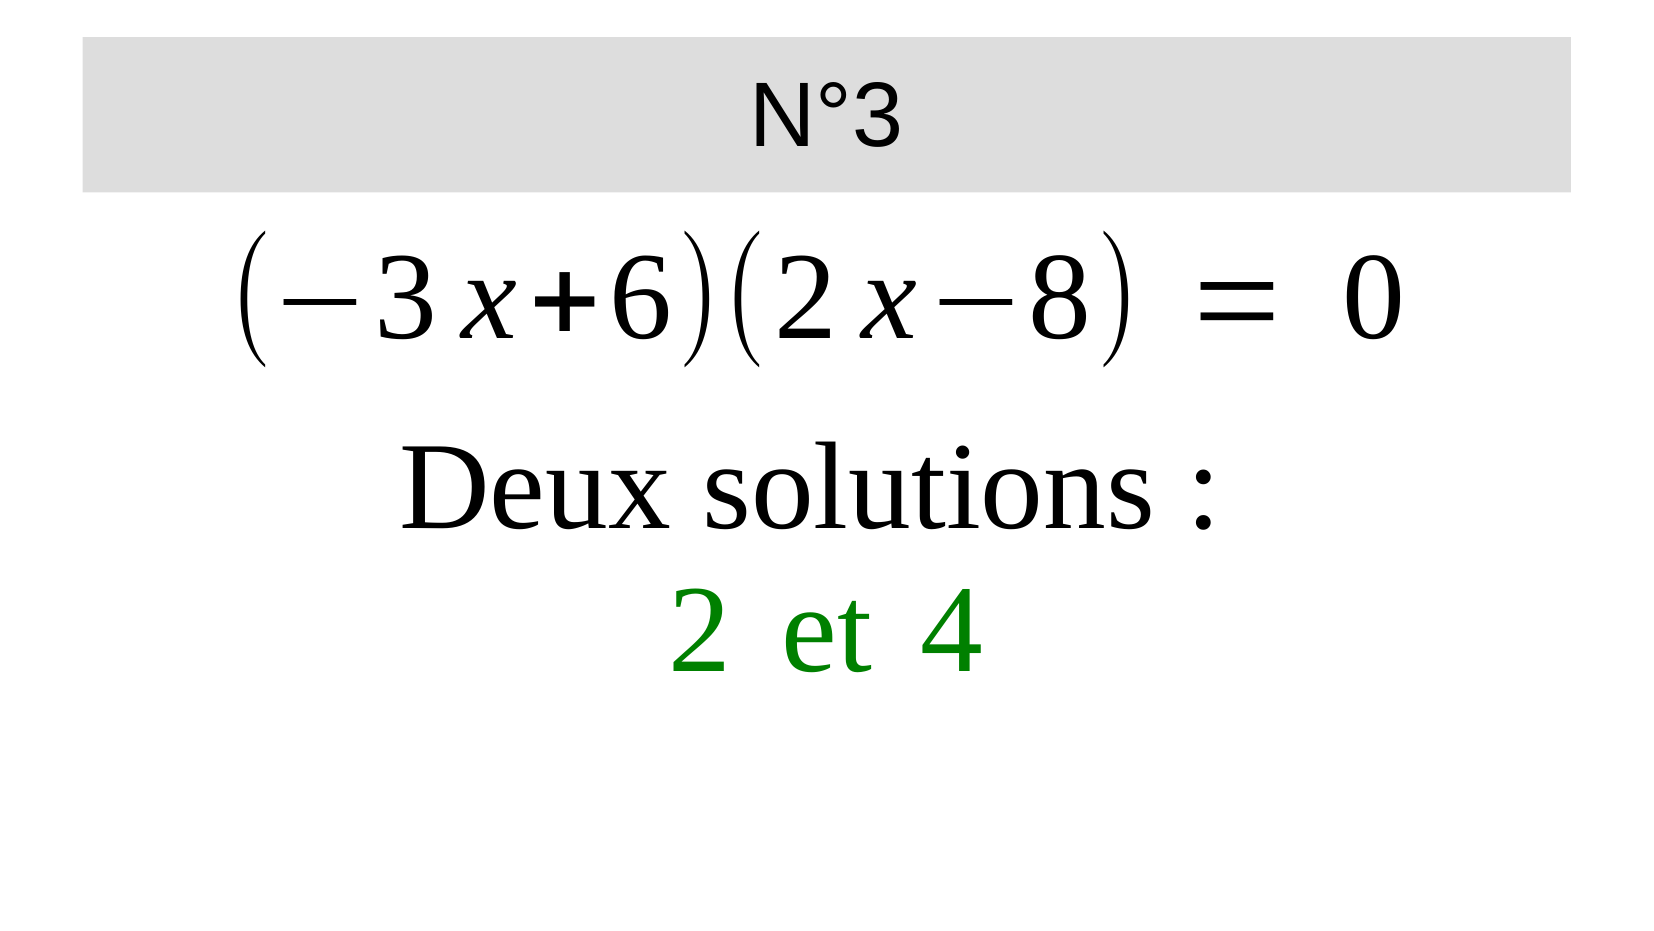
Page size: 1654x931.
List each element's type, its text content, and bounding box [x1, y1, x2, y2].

chart [389, 417, 1260, 700]
chart [224, 224, 1414, 374]
title N°3 [82, 37, 1571, 193]
